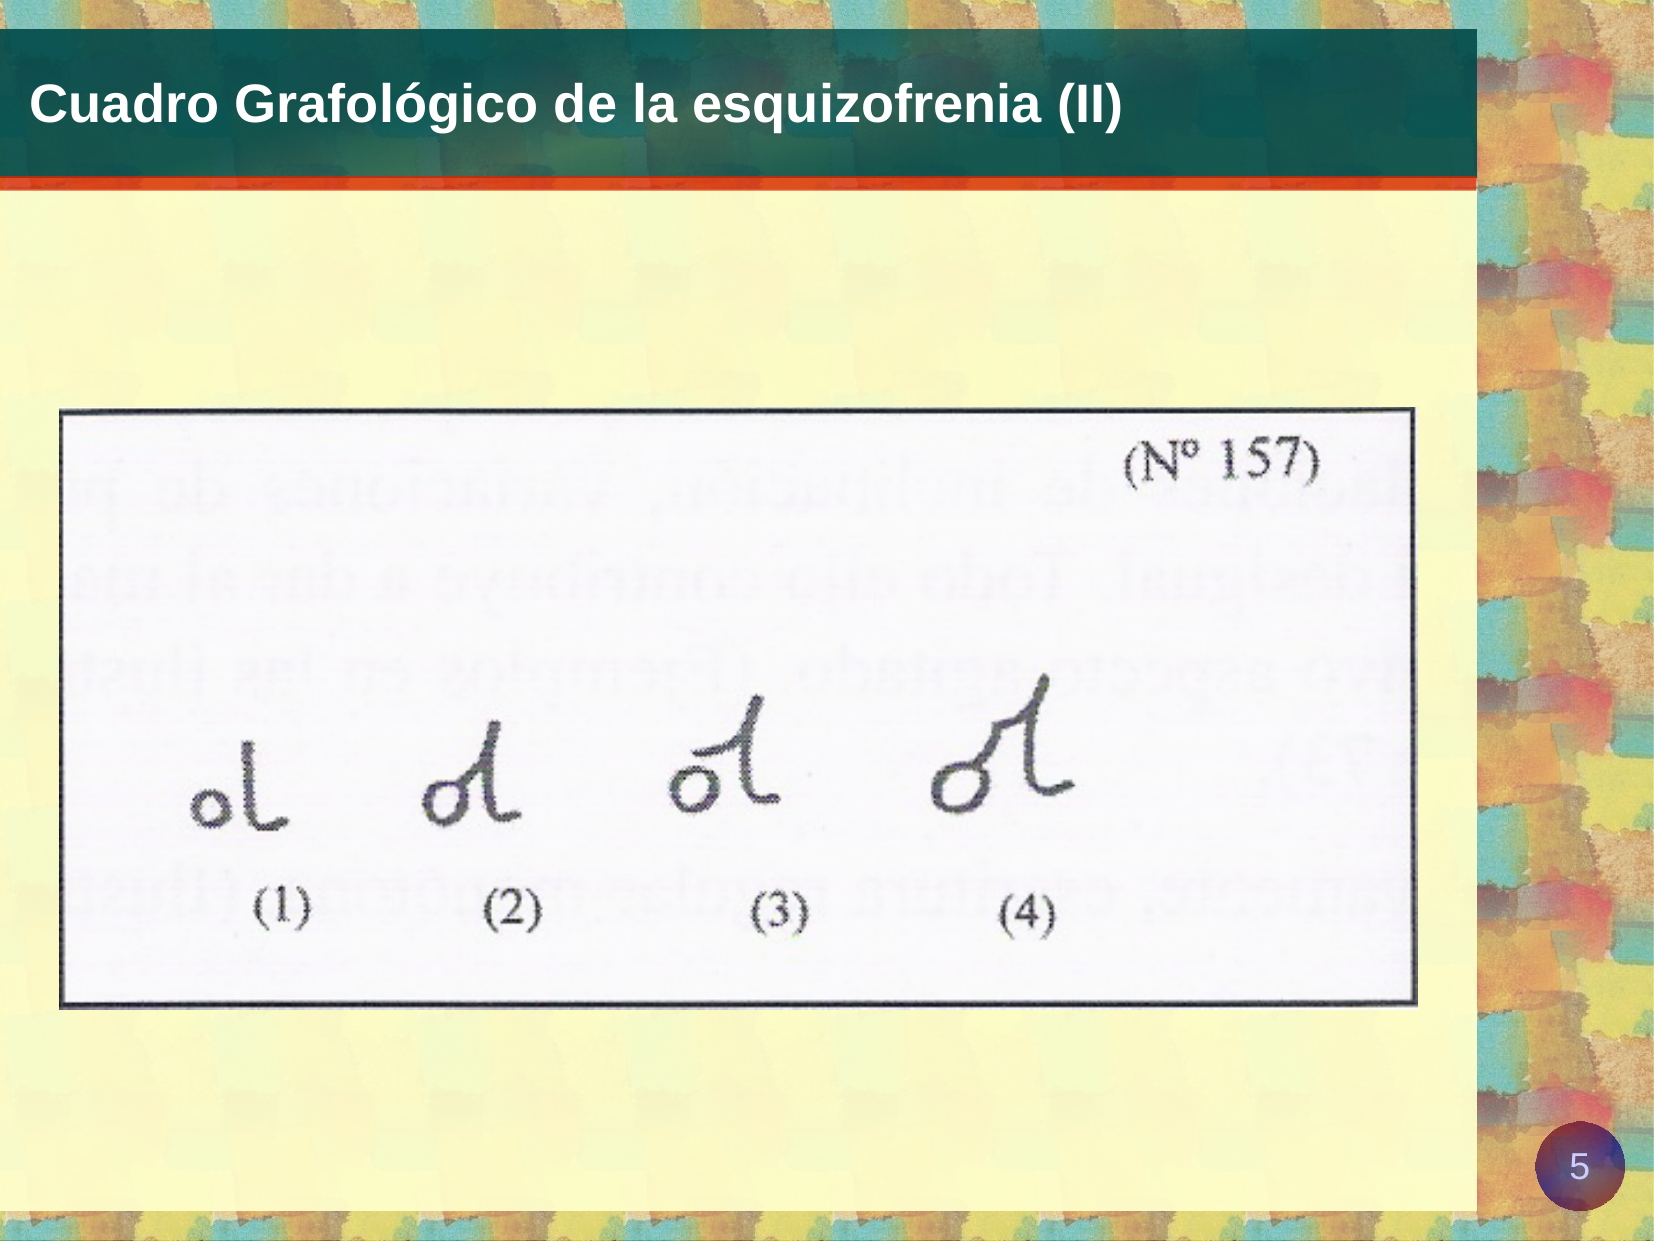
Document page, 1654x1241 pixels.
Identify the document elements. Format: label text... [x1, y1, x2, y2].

title Cuadro Grafológico de la esquizofrenia (II) [29, 59, 1447, 148]
picture [59, 407, 1418, 1010]
